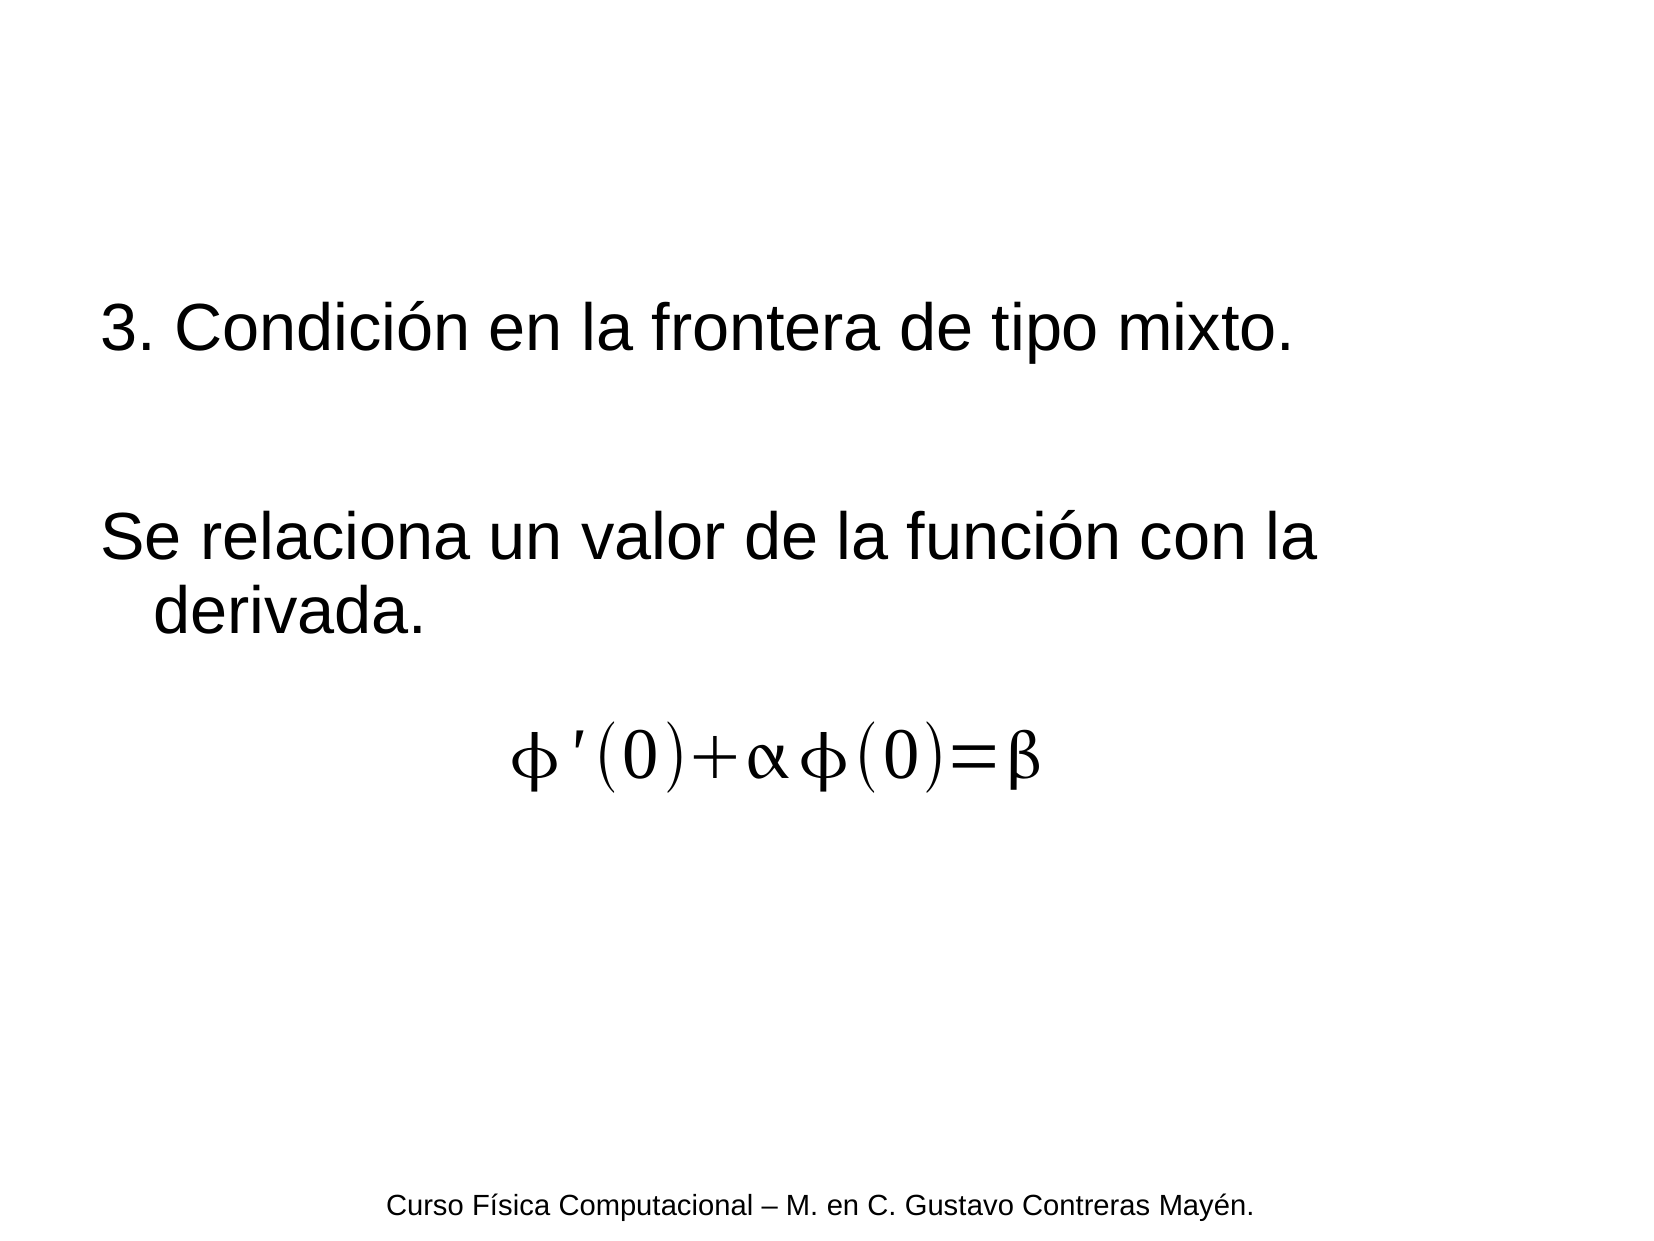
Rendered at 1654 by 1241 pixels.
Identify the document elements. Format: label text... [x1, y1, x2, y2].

list Condición en la frontera de tipo mixto. Se relaciona un valor de la función con la derivada. [82, 290, 1571, 1109]
chart [501, 714, 1054, 798]
